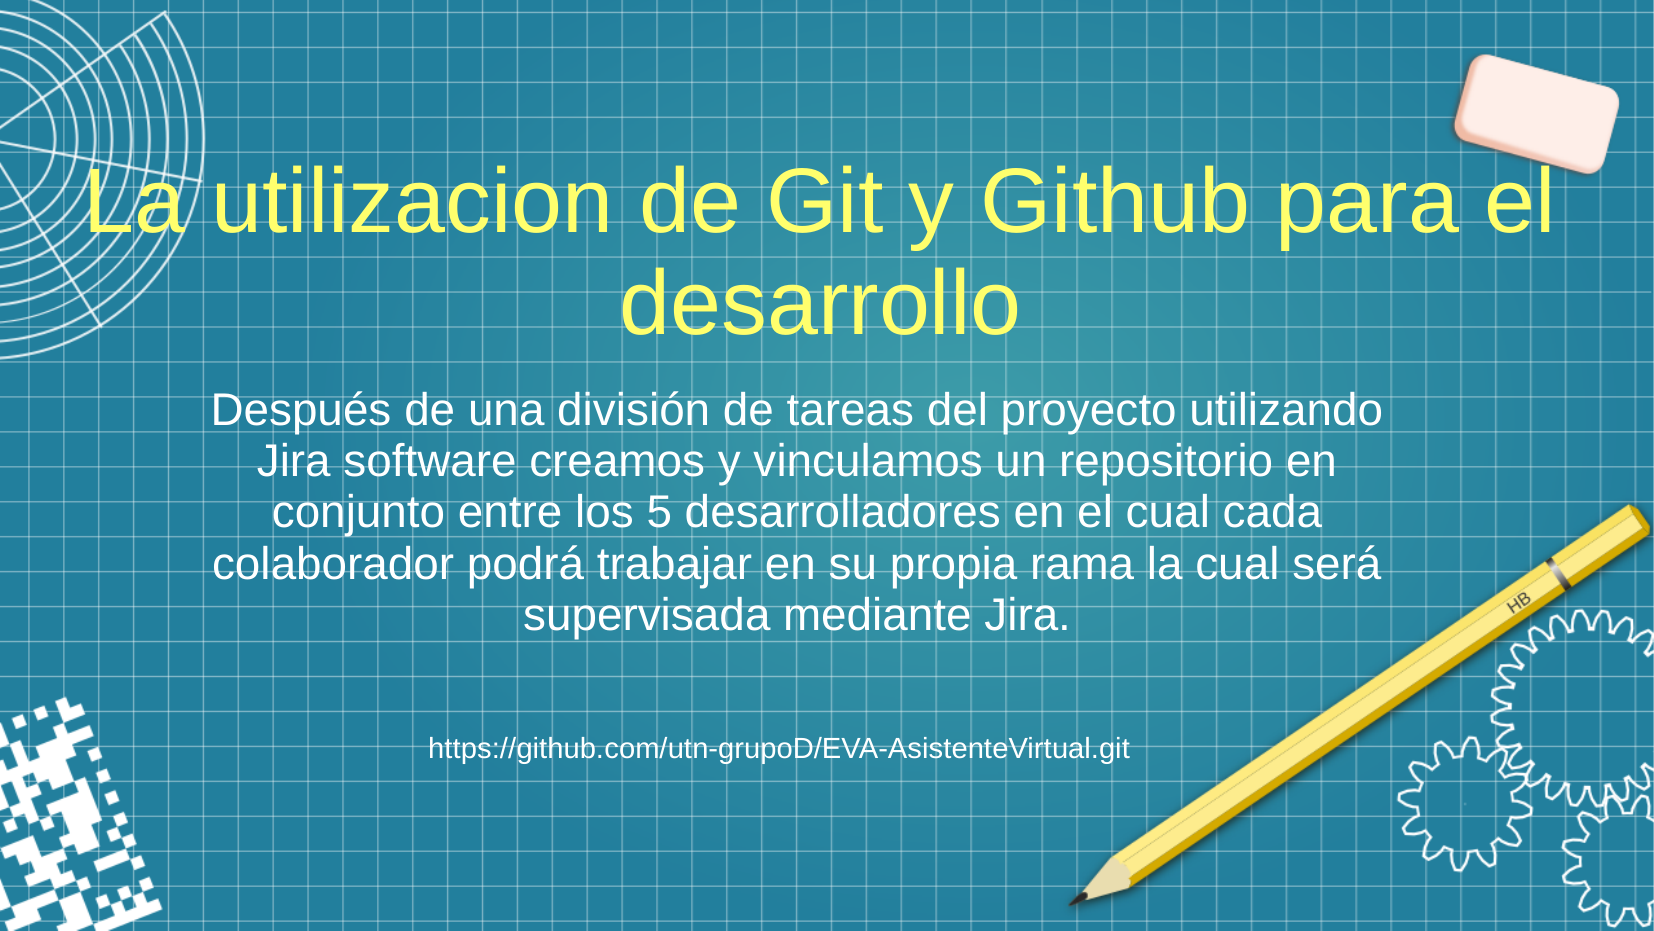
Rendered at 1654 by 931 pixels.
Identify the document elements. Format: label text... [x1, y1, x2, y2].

title Después de una división de tareas del proyecto utilizando Jira software creamos y vinculamos un repositorio en conjunto entre los 5 desarrolladores en el cual cada colaborador podrá trabajar en su propia rama la cual será supervisada mediante Jira. [206, 383, 1388, 743]
picture [0, 0, 1654, 931]
text_box https://github.com/utn-grupoD/EVA-AsistenteVirtual.git [413, 724, 1182, 827]
title La utilizacion de Git y Github para el desarrollo [76, 149, 1565, 355]
